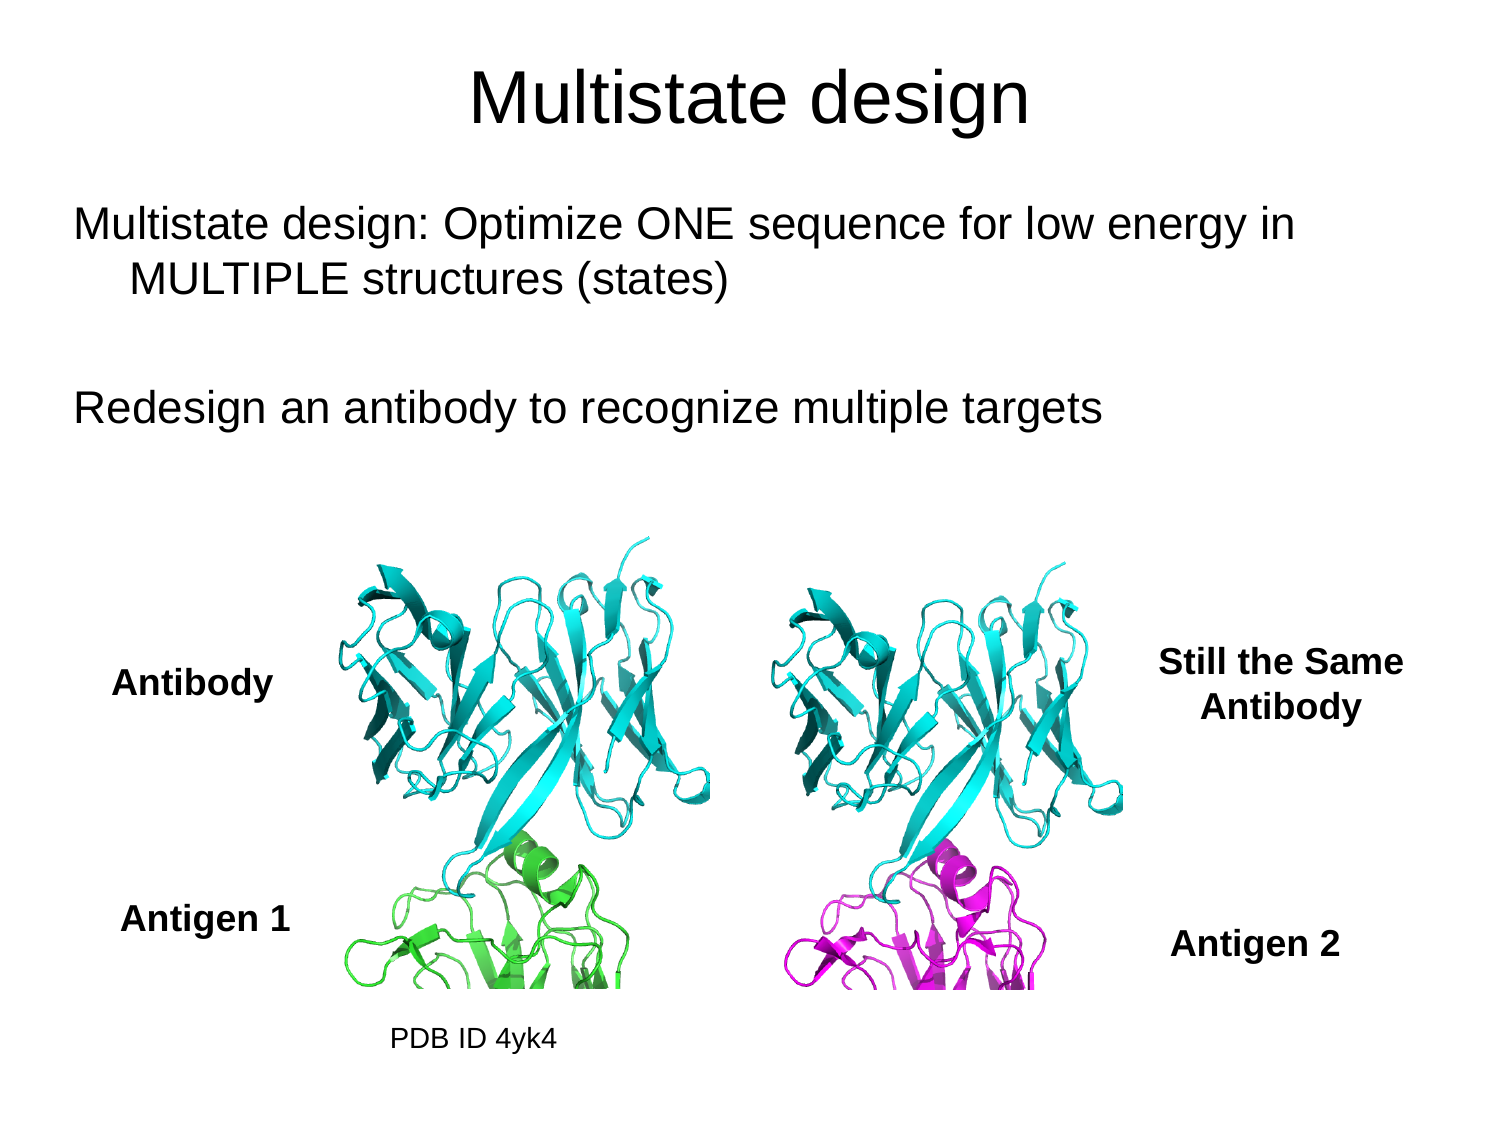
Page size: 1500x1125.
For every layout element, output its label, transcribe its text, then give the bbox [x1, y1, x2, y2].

picture [753, 561, 1123, 991]
text_box PDB ID 4yk4 [374, 1011, 600, 1062]
text_box Antigen 1 [104, 886, 306, 947]
text_box Antigen 2 [1154, 911, 1356, 972]
title Multistate design [75, 0, 1425, 188]
text_box Multistate design: Optimize ONE sequence for low energy in MULTIPLE structures (states) Redesign an antibody to recognize multiple targets [58, 186, 1409, 929]
text_box Antibody [96, 650, 289, 711]
text_box Still the Same Antibody [1143, 629, 1419, 735]
picture [316, 536, 711, 989]
